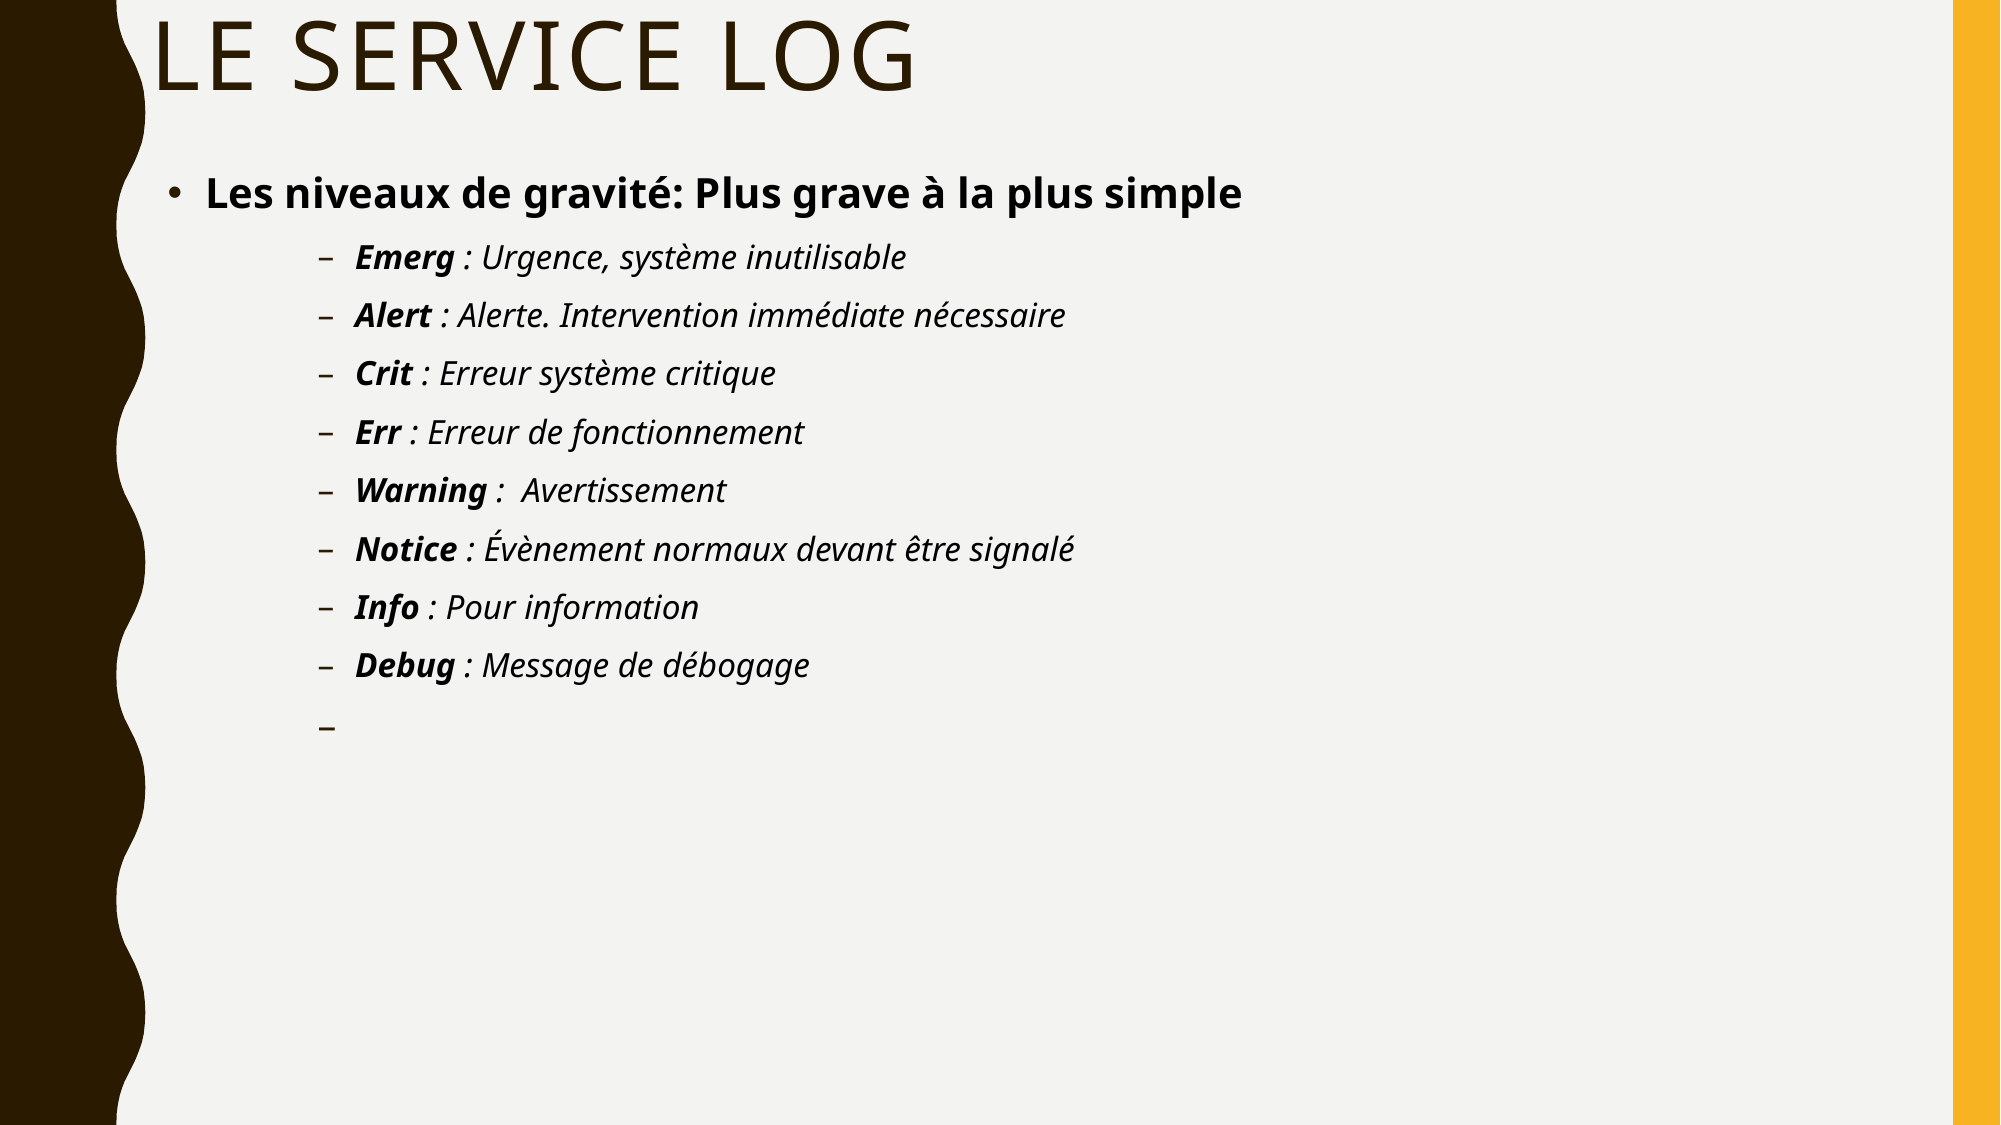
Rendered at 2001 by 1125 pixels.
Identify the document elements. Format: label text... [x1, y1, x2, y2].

list Les niveaux de gravité: Plus grave à la plus simple Emerg : Urgence, système inutilisable Alert : Alerte. Intervention immédiate nécessaire Crit : Erreur système critique Err : Erreur de fonctionnement Warning : Avertissement Notice : Évènement normaux devant être signalé Info : Pour information Debug : Message de débogage [152, 154, 1823, 745]
title LE service Log [135, 0, 1805, 121]
